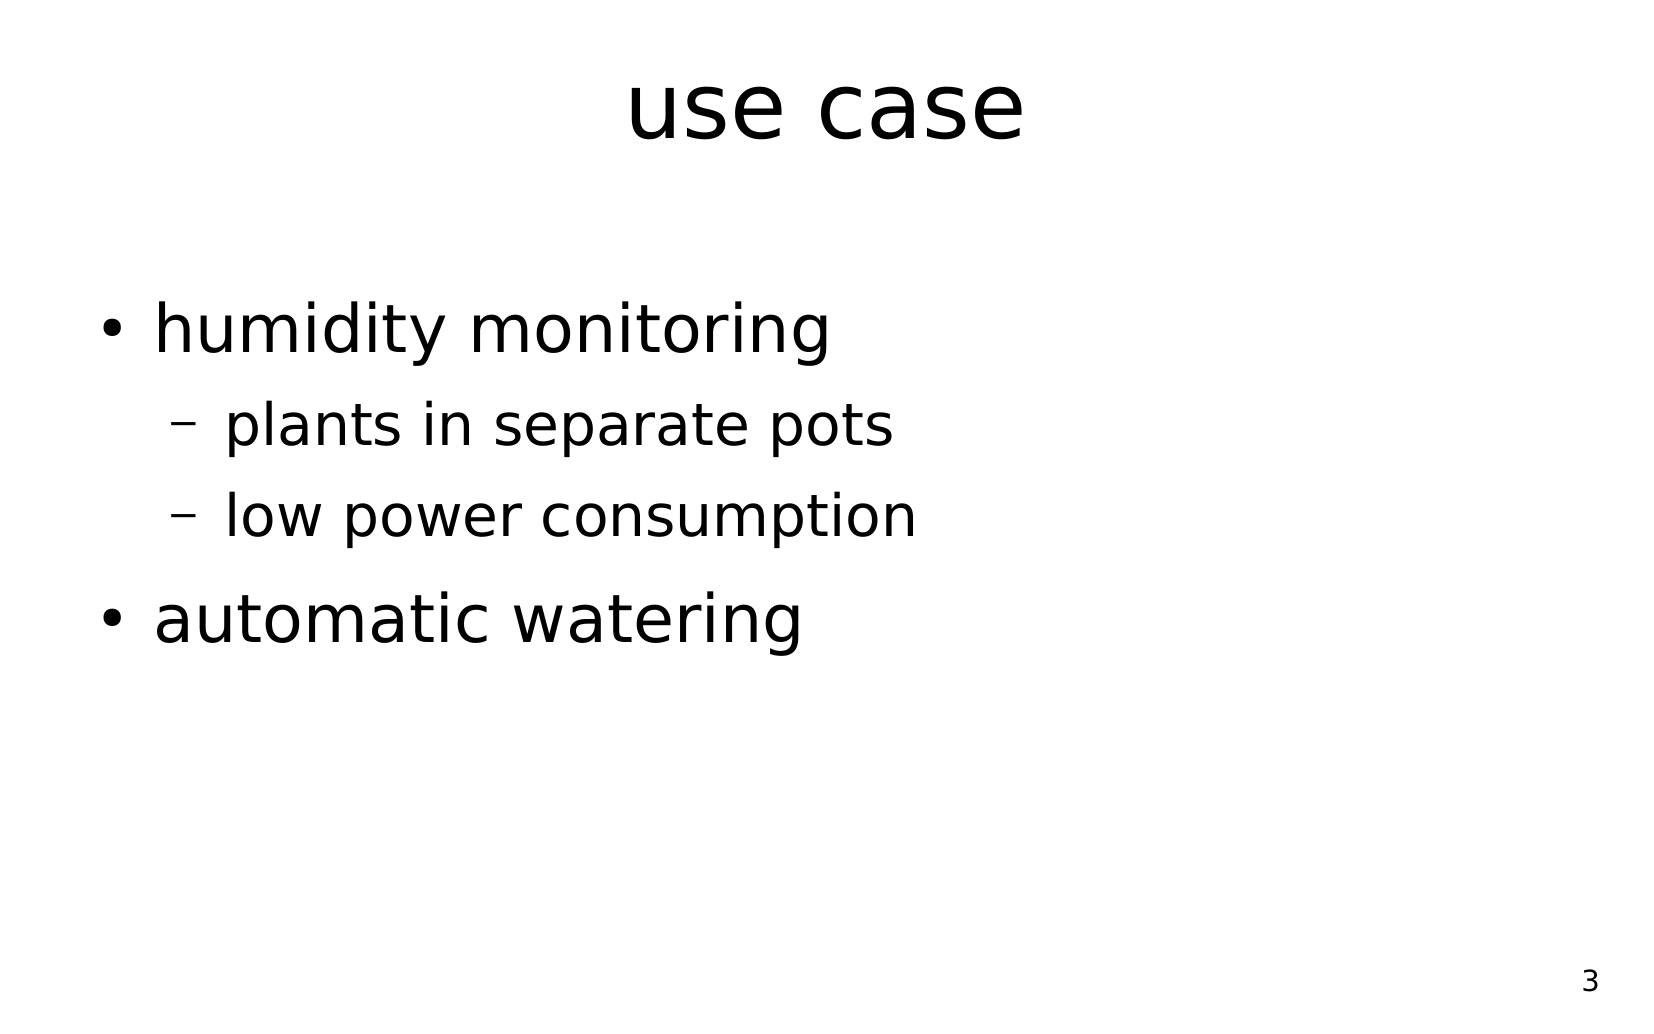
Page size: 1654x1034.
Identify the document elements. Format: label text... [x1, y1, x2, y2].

title use case [82, 49, 1571, 166]
list humidity monitoring plants in separate pots low power consumption automatic watering [82, 290, 1571, 1010]
